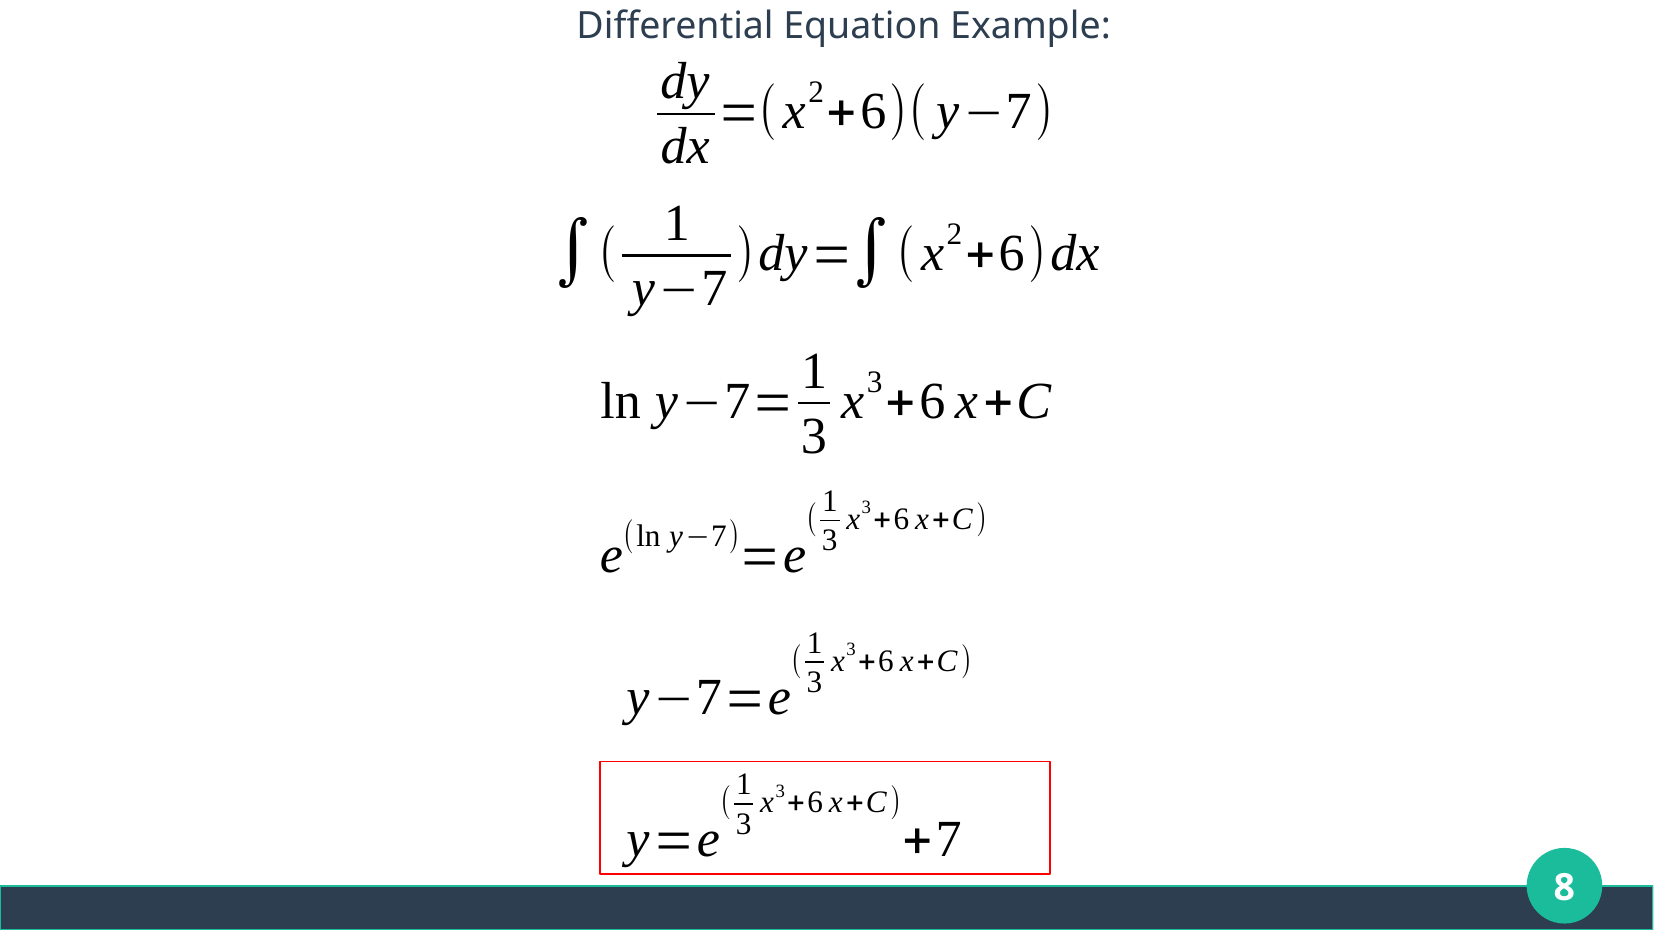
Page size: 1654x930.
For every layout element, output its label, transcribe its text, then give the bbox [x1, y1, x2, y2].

chart [598, 341, 1055, 465]
chart [619, 767, 963, 868]
chart [598, 483, 987, 585]
text_box [600, 761, 1051, 874]
chart [551, 194, 1102, 317]
text_box Differential Equation Example: [412, 0, 1276, 62]
chart [654, 62, 1053, 176]
chart [619, 625, 972, 726]
